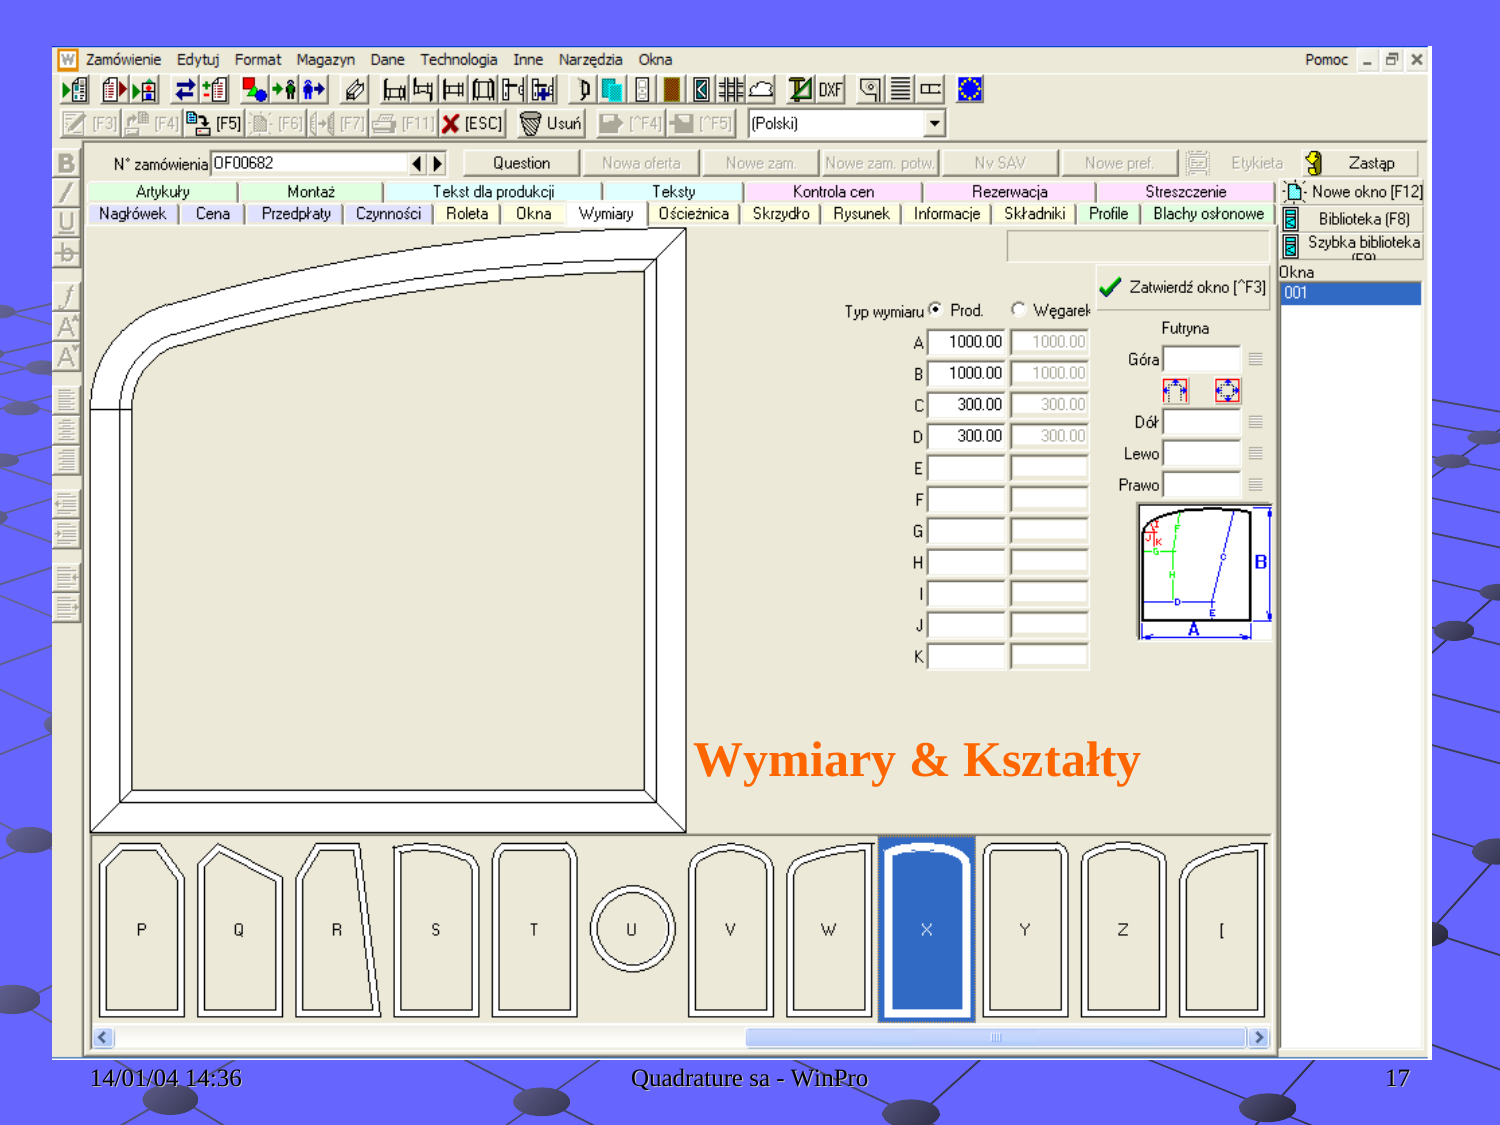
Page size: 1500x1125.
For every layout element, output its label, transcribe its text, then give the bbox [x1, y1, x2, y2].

picture [52, 46, 1432, 1060]
text_box Wymiary & Kształty [693, 734, 1143, 787]
